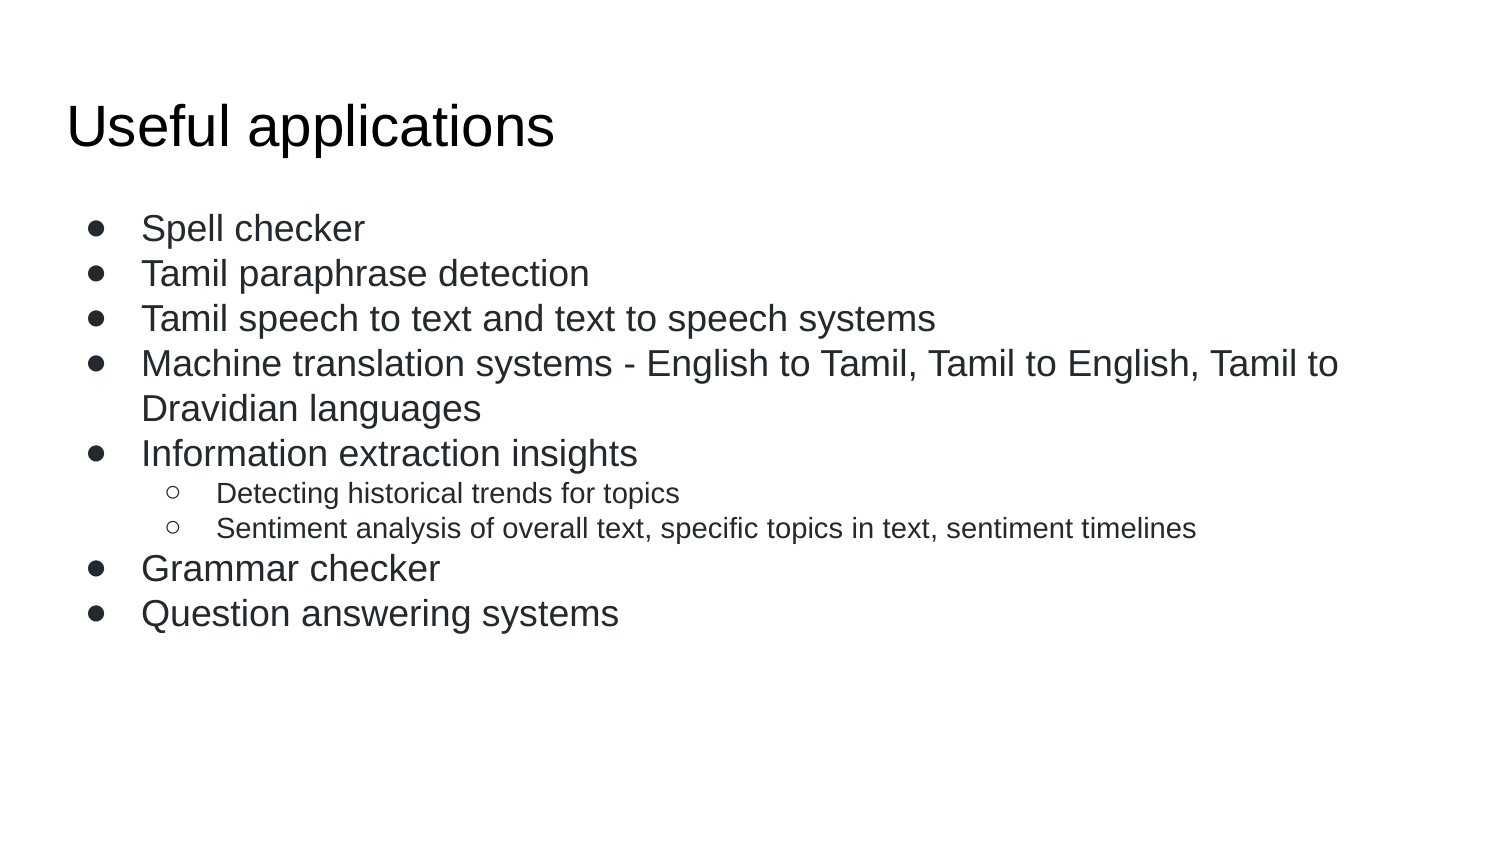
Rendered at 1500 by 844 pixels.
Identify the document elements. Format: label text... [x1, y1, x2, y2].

list Spell checker Tamil paraphrase detection Tamil speech to text and text to speech systems Machine translation systems - English to Tamil, Tamil to English, Tamil to Dravidian languages Information extraction insights Detecting historical trends for topics Sentiment analysis of overall text, specific topics in text, sentiment timelines Grammar checker Question answering systems [51, 189, 1449, 750]
title Useful applications [51, 72, 1449, 167]
